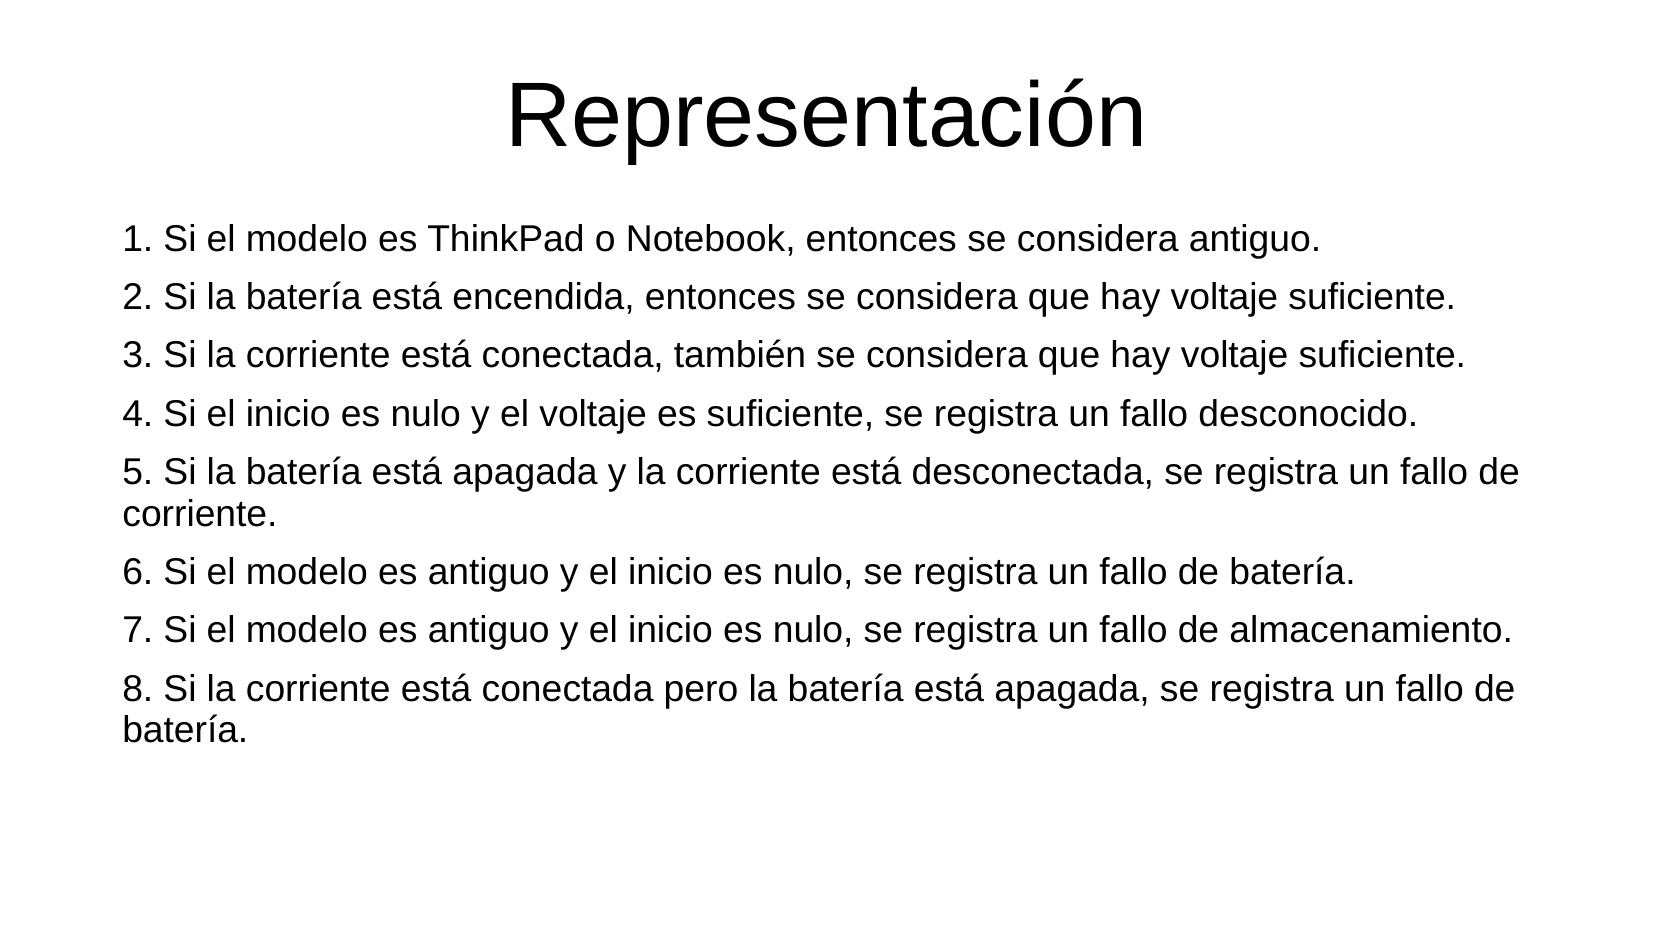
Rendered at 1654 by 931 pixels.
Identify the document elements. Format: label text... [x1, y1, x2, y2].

title Representación [82, 37, 1571, 193]
list 1. Si el modelo es ThinkPad o Notebook, entonces se considera antiguo. 2. Si la batería está encendida, entonces se considera que hay voltaje suficiente. 3. Si la corriente está conectada, también se considera que hay voltaje suficiente. 4. Si el inicio es nulo y el voltaje es suficiente, se registra un fallo desconocido. 5. Si la batería está apagada y la corriente está desconectada, se registra un fallo de corriente. 6. Si el modelo es antiguo y el inicio es nulo, se registra un fallo de batería. 7. Si el modelo es antiguo y el inicio es nulo, se registra un fallo de almacenamiento. 8. Si la corriente está conectada pero la batería está apagada, se registra un fallo de batería. [82, 217, 1571, 758]
